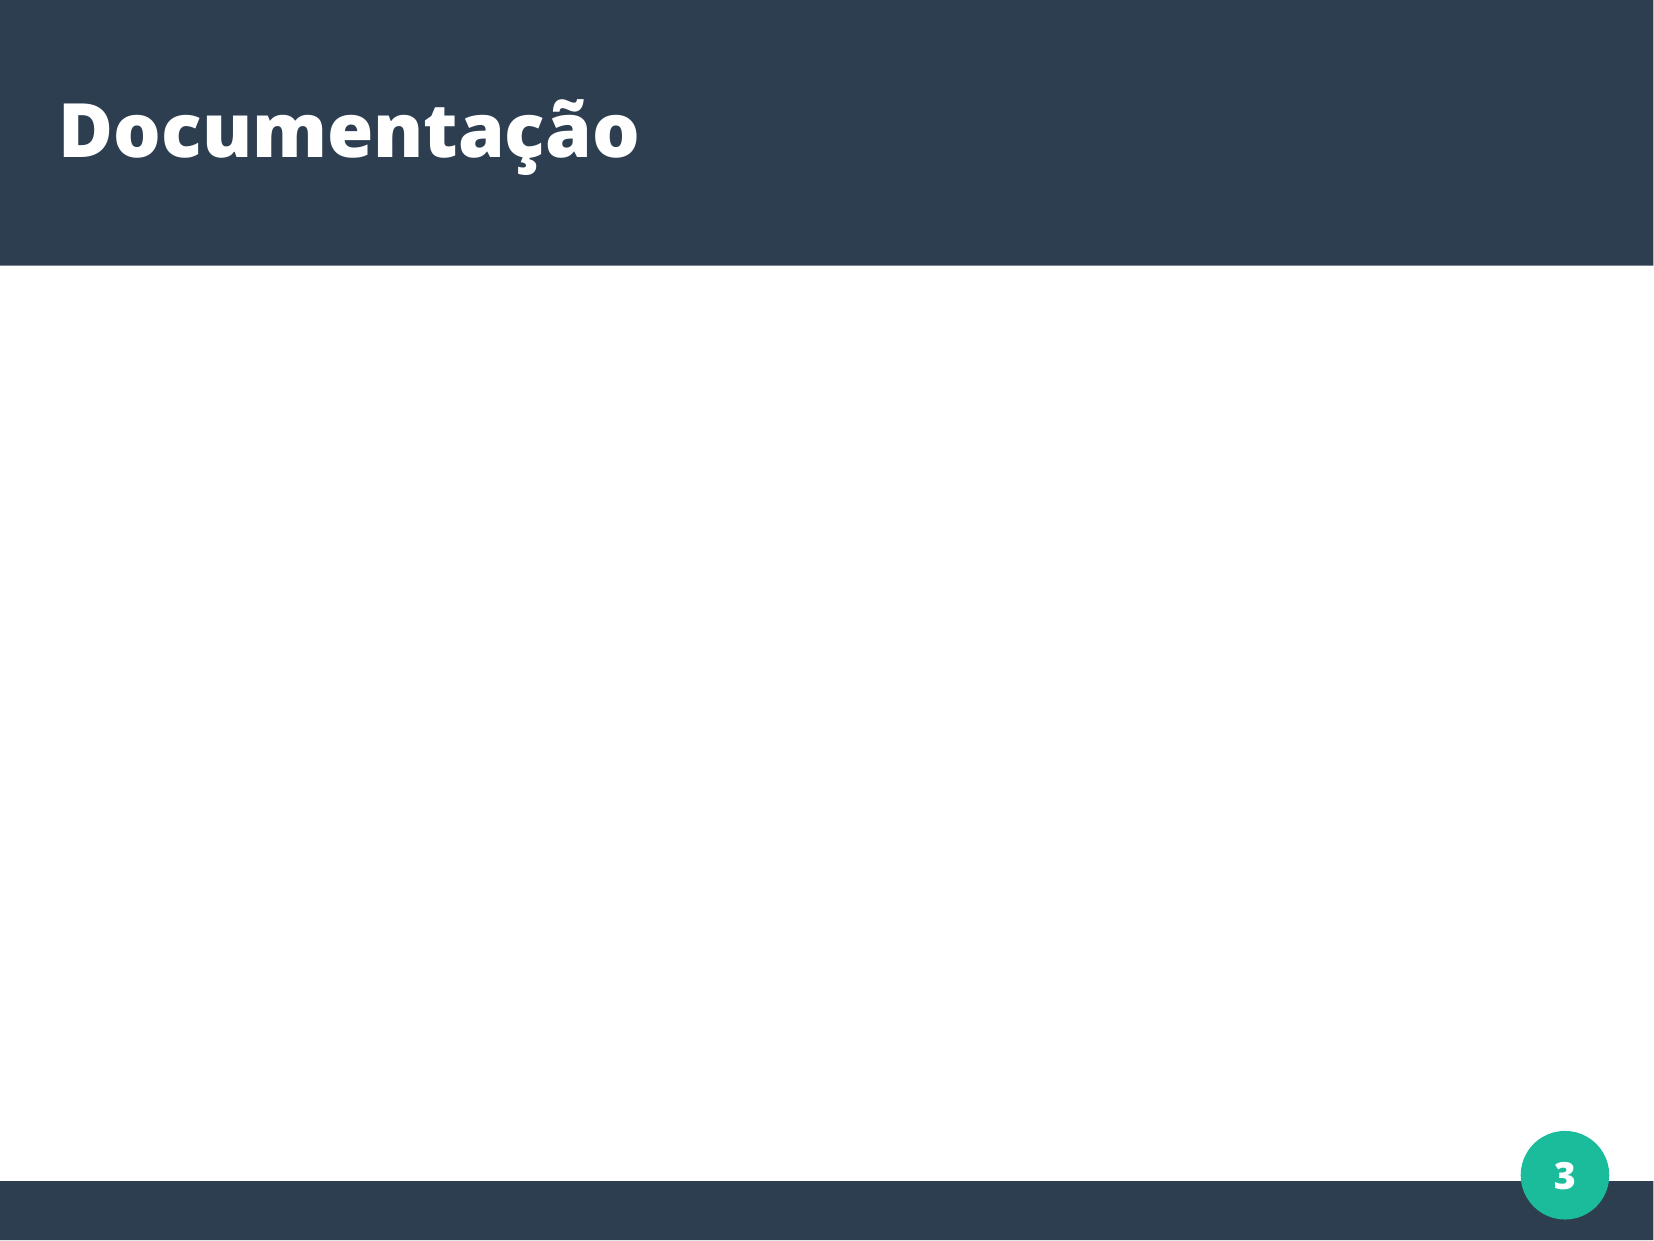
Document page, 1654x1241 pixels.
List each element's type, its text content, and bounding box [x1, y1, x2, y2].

title Documentação [59, 49, 1595, 207]
